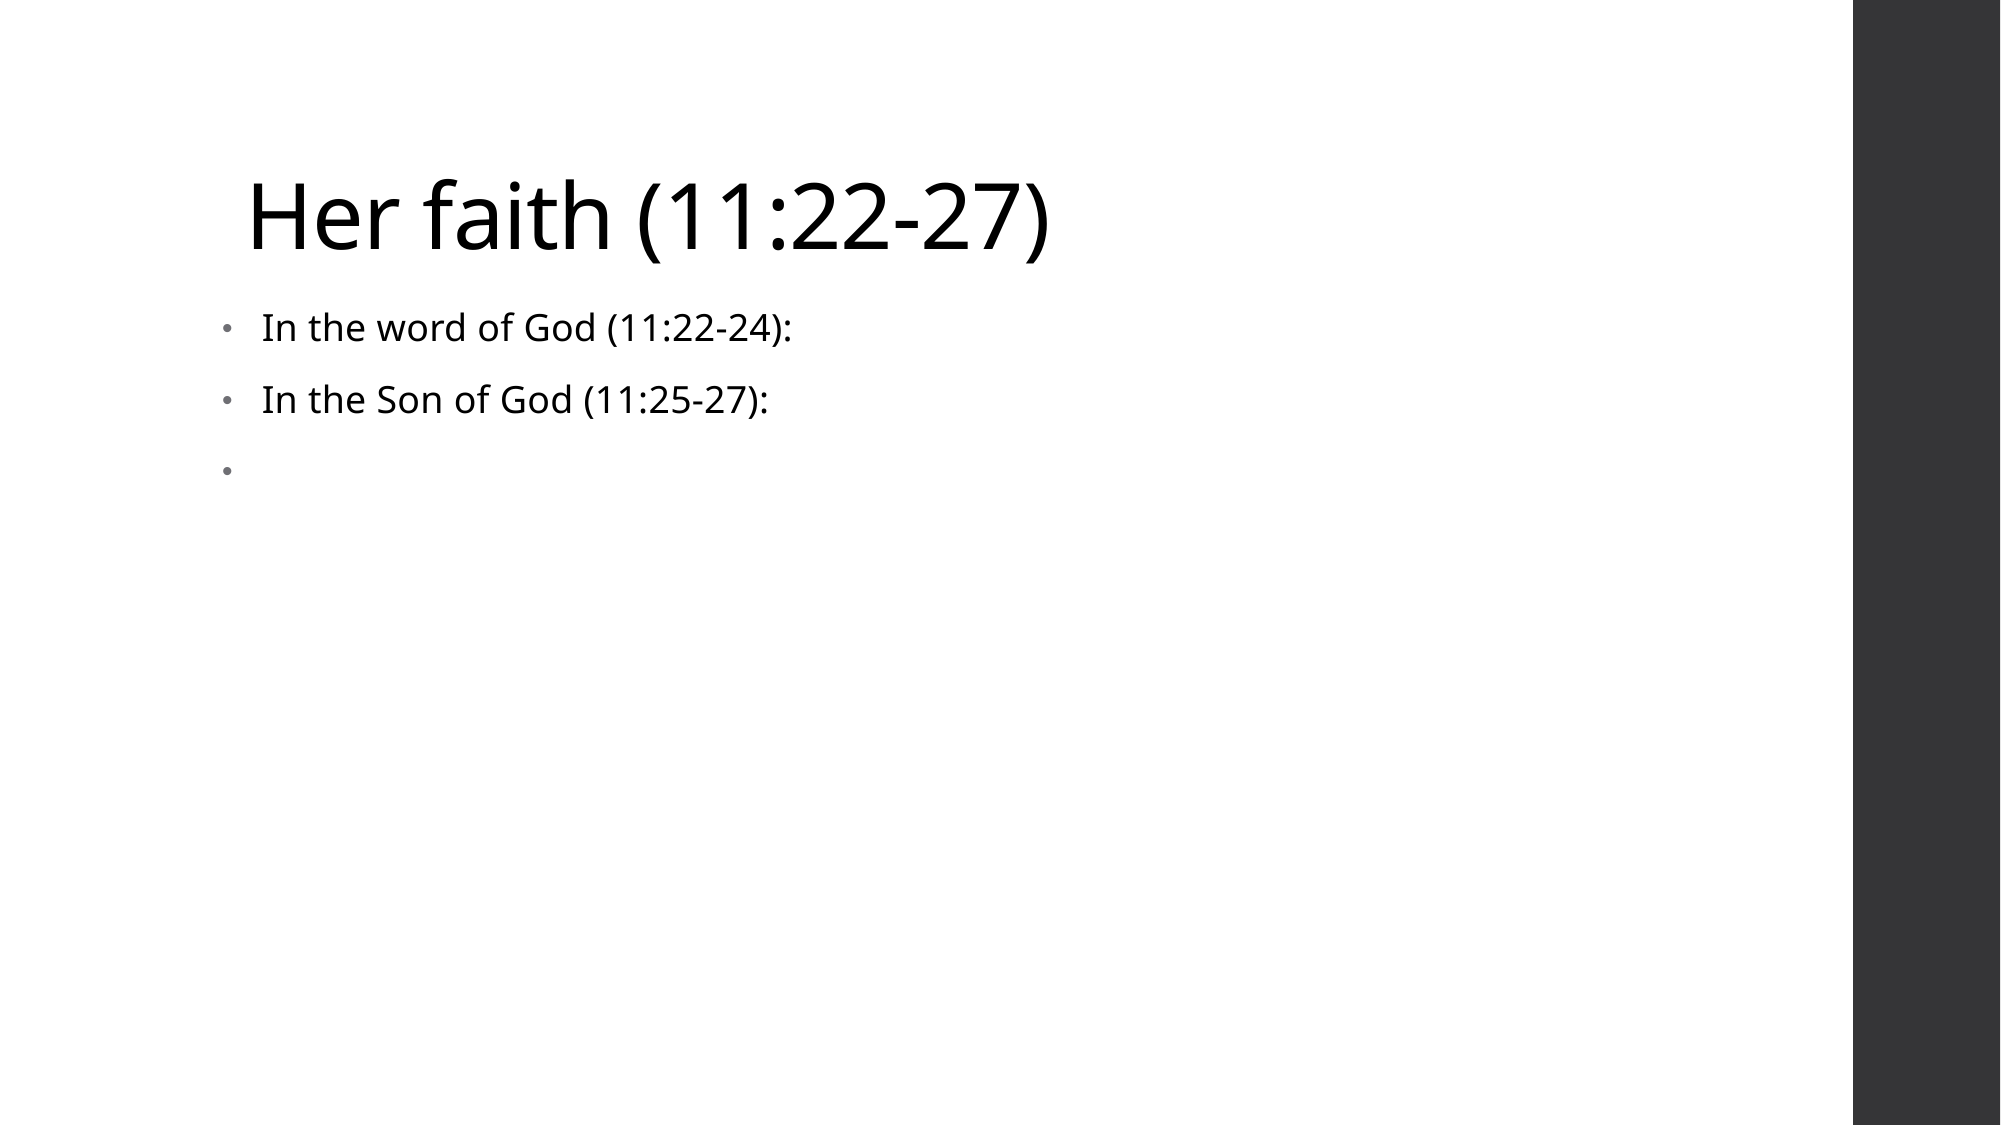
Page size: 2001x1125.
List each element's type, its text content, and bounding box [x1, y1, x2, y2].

list In the word of God (11:22-24): In the Son of God (11:25-27): [206, 299, 1617, 1014]
title Her faith (11:22-27) [206, 60, 1797, 278]
